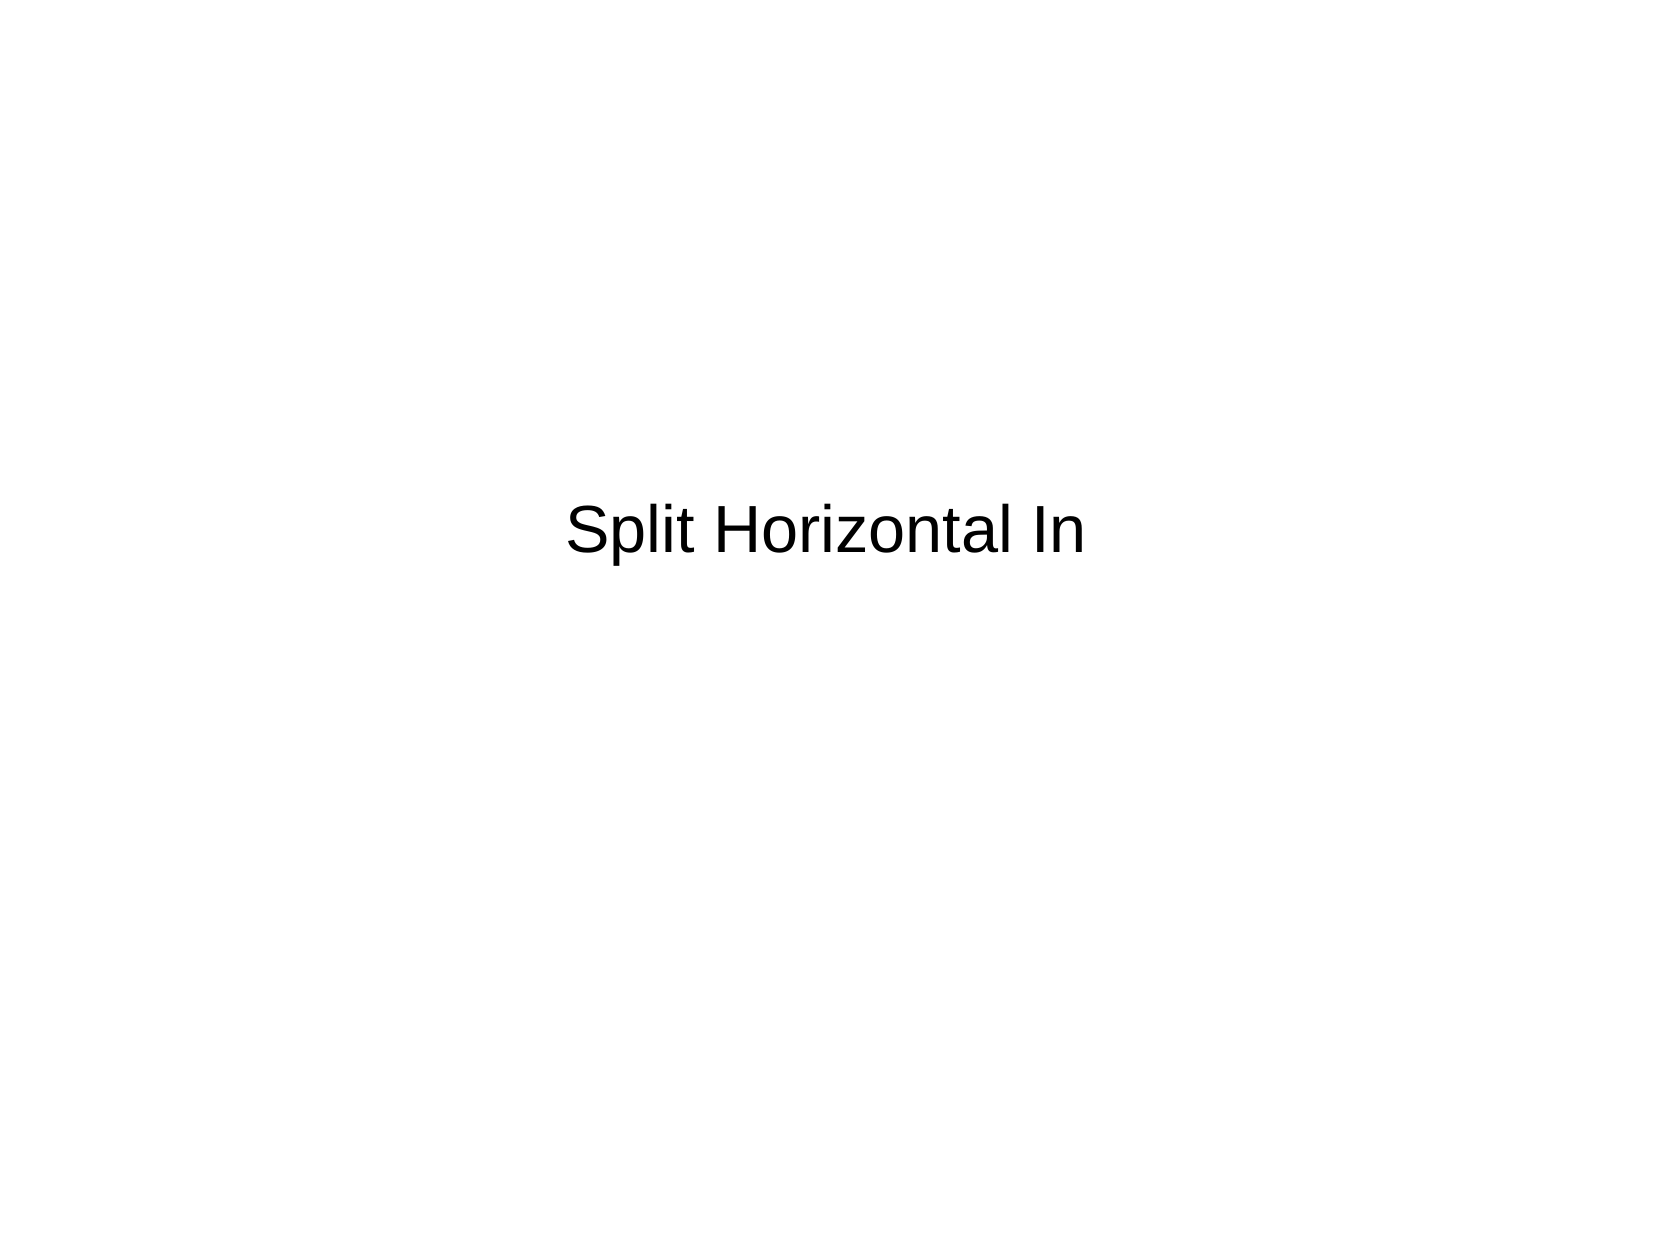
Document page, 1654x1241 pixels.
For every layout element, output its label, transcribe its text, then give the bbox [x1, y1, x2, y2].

subtitle Split Horizontal In [82, 49, 1571, 1010]
